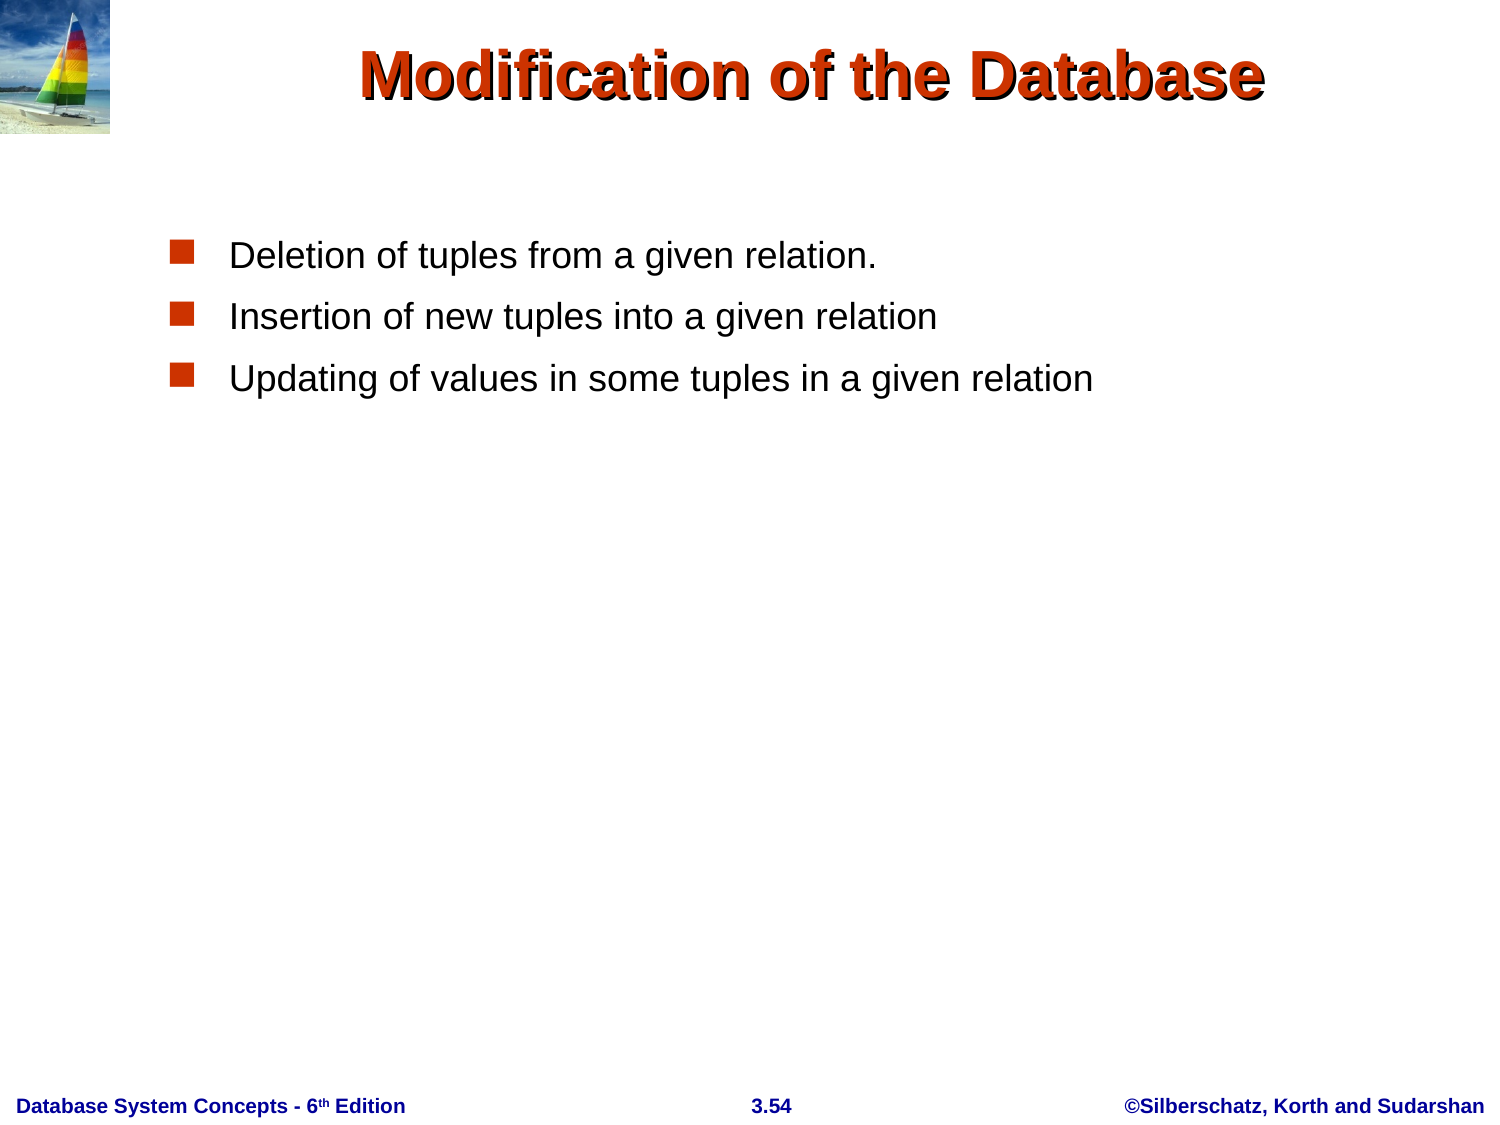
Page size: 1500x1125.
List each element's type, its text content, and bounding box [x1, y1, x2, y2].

picture [0, 0, 110, 134]
title Modification of the Database [149, 18, 1475, 119]
list Deletion of tuples from a given relation. Insertion of new tuples into a given relation Updating of values in some tuples in a given relation [157, 223, 1429, 842]
